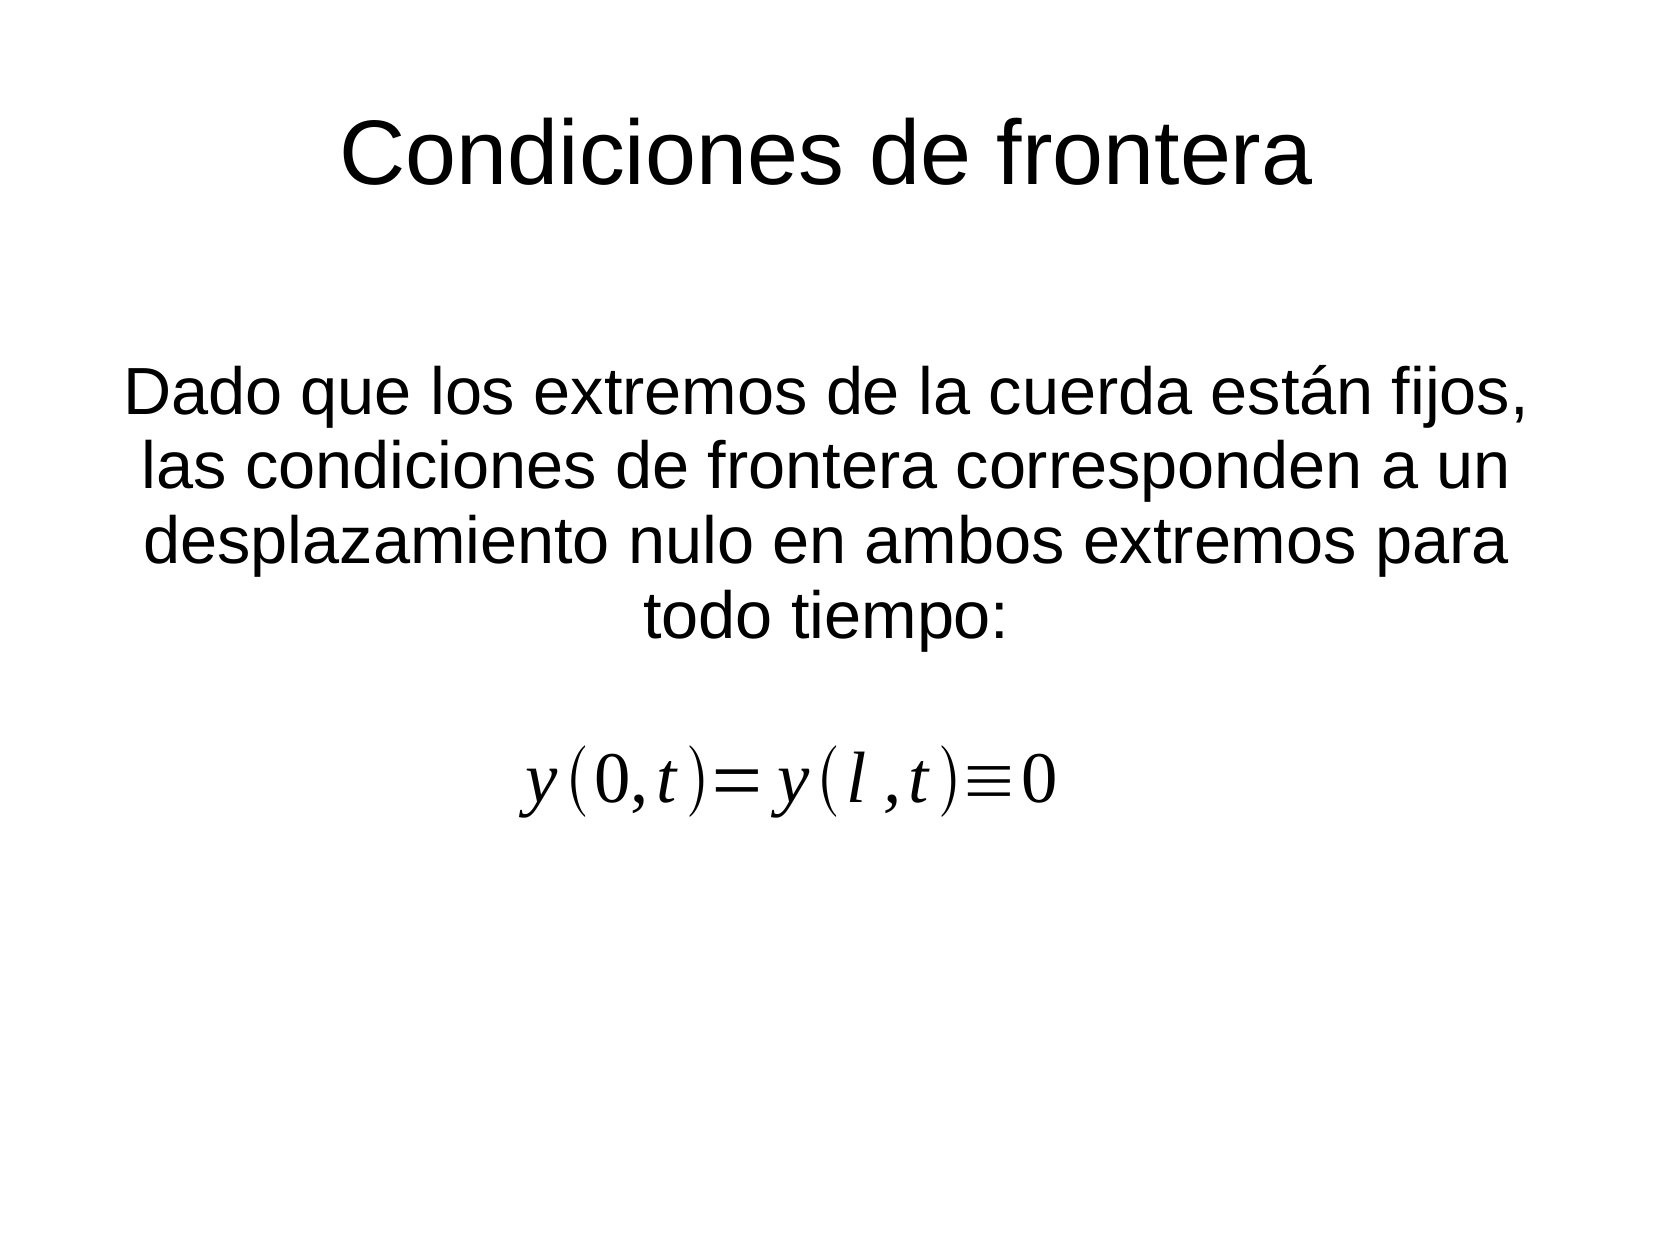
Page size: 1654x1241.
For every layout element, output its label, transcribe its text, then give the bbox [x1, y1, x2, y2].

chart [510, 738, 1063, 821]
subtitle Dado que los extremos de la cuerda están fijos, las condiciones de frontera corresponden a un desplazamiento nulo en ambos extremos para todo tiempo: [82, 297, 1571, 709]
title Condiciones de frontera [82, 56, 1571, 250]
